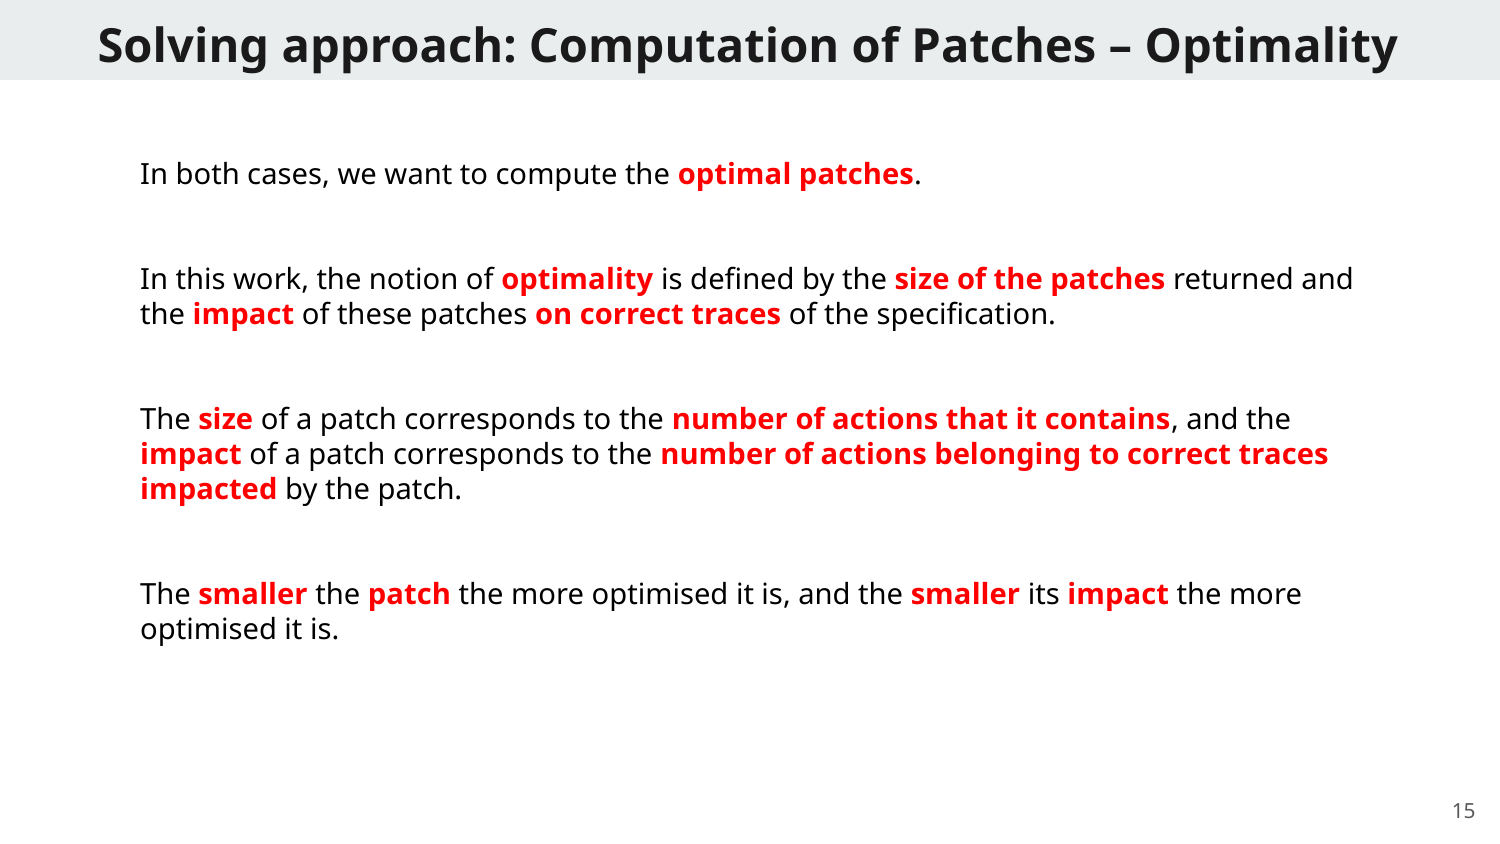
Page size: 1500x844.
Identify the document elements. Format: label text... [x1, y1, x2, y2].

text_box In both cases, we want to compute the optimal patches. In this work, the notion of optimality is defined by the size of the patches returned and the impact of these patches on correct traces of the specification. The size of a patch corresponds to the number of actions that it contains, and the impact of a patch corresponds to the number of actions belonging to correct traces impacted by the patch. The smaller the patch the more optimised it is, and the smaller its impact the more optimised it is. [125, 140, 1387, 661]
slide_number <numéro> [1400, 779, 1491, 844]
title Solving approach: Computation of Patches – Optimality [82, 0, 1418, 88]
